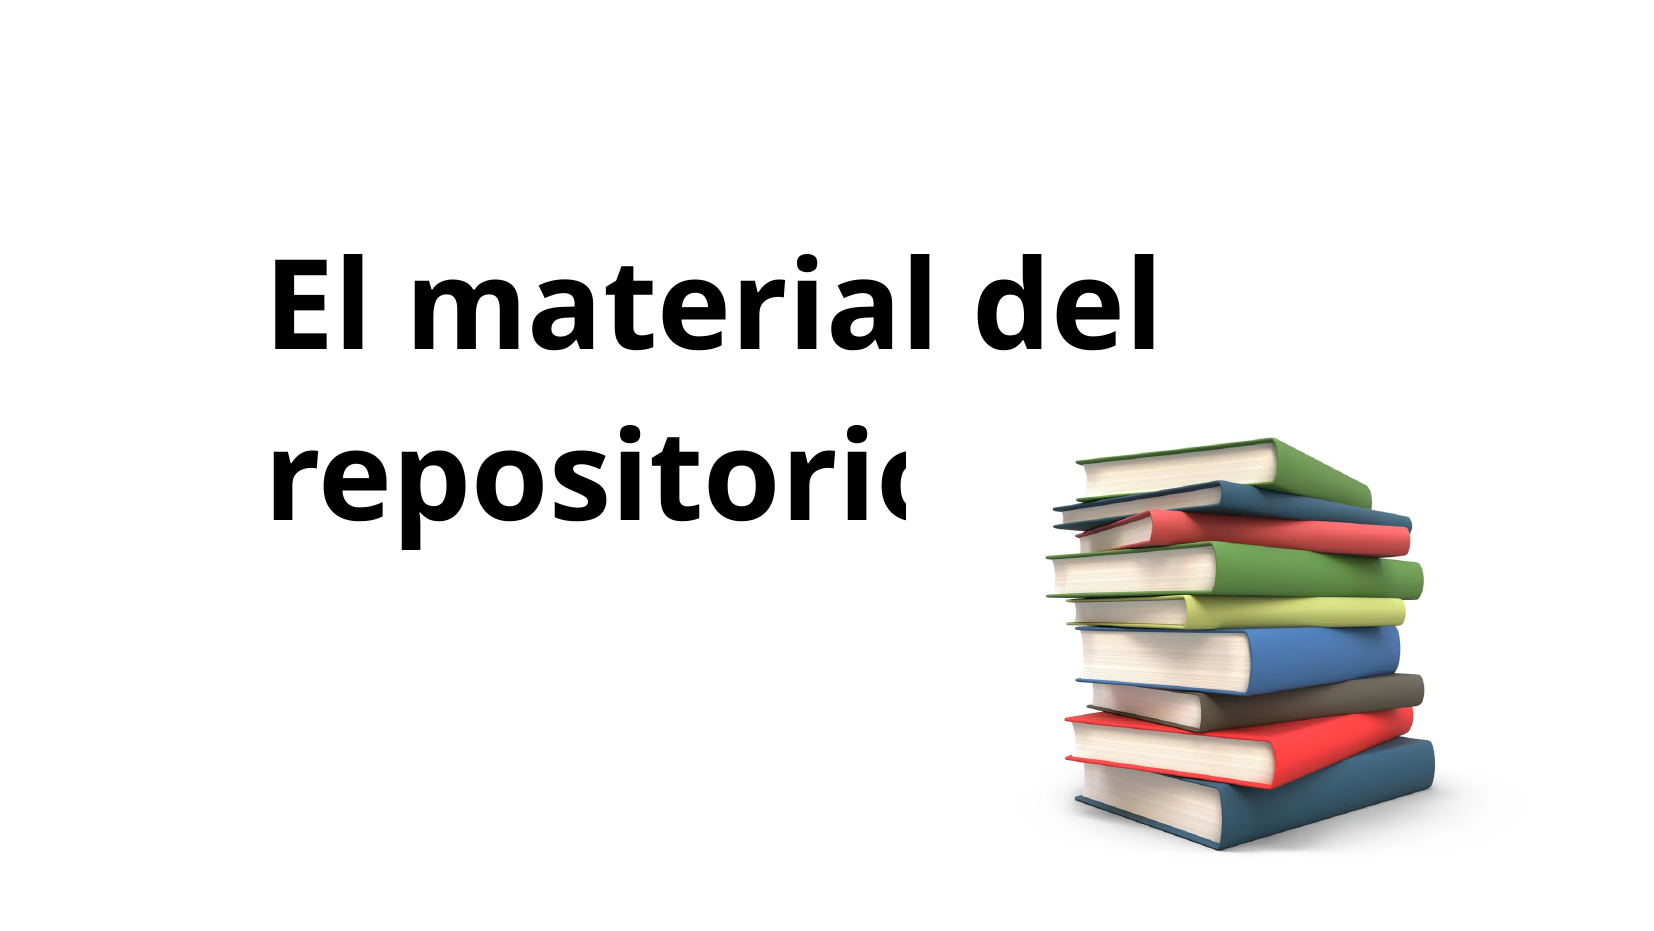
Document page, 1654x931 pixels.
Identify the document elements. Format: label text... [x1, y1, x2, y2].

text_box El material del repositorio [249, 208, 1331, 474]
picture [906, 407, 1577, 887]
